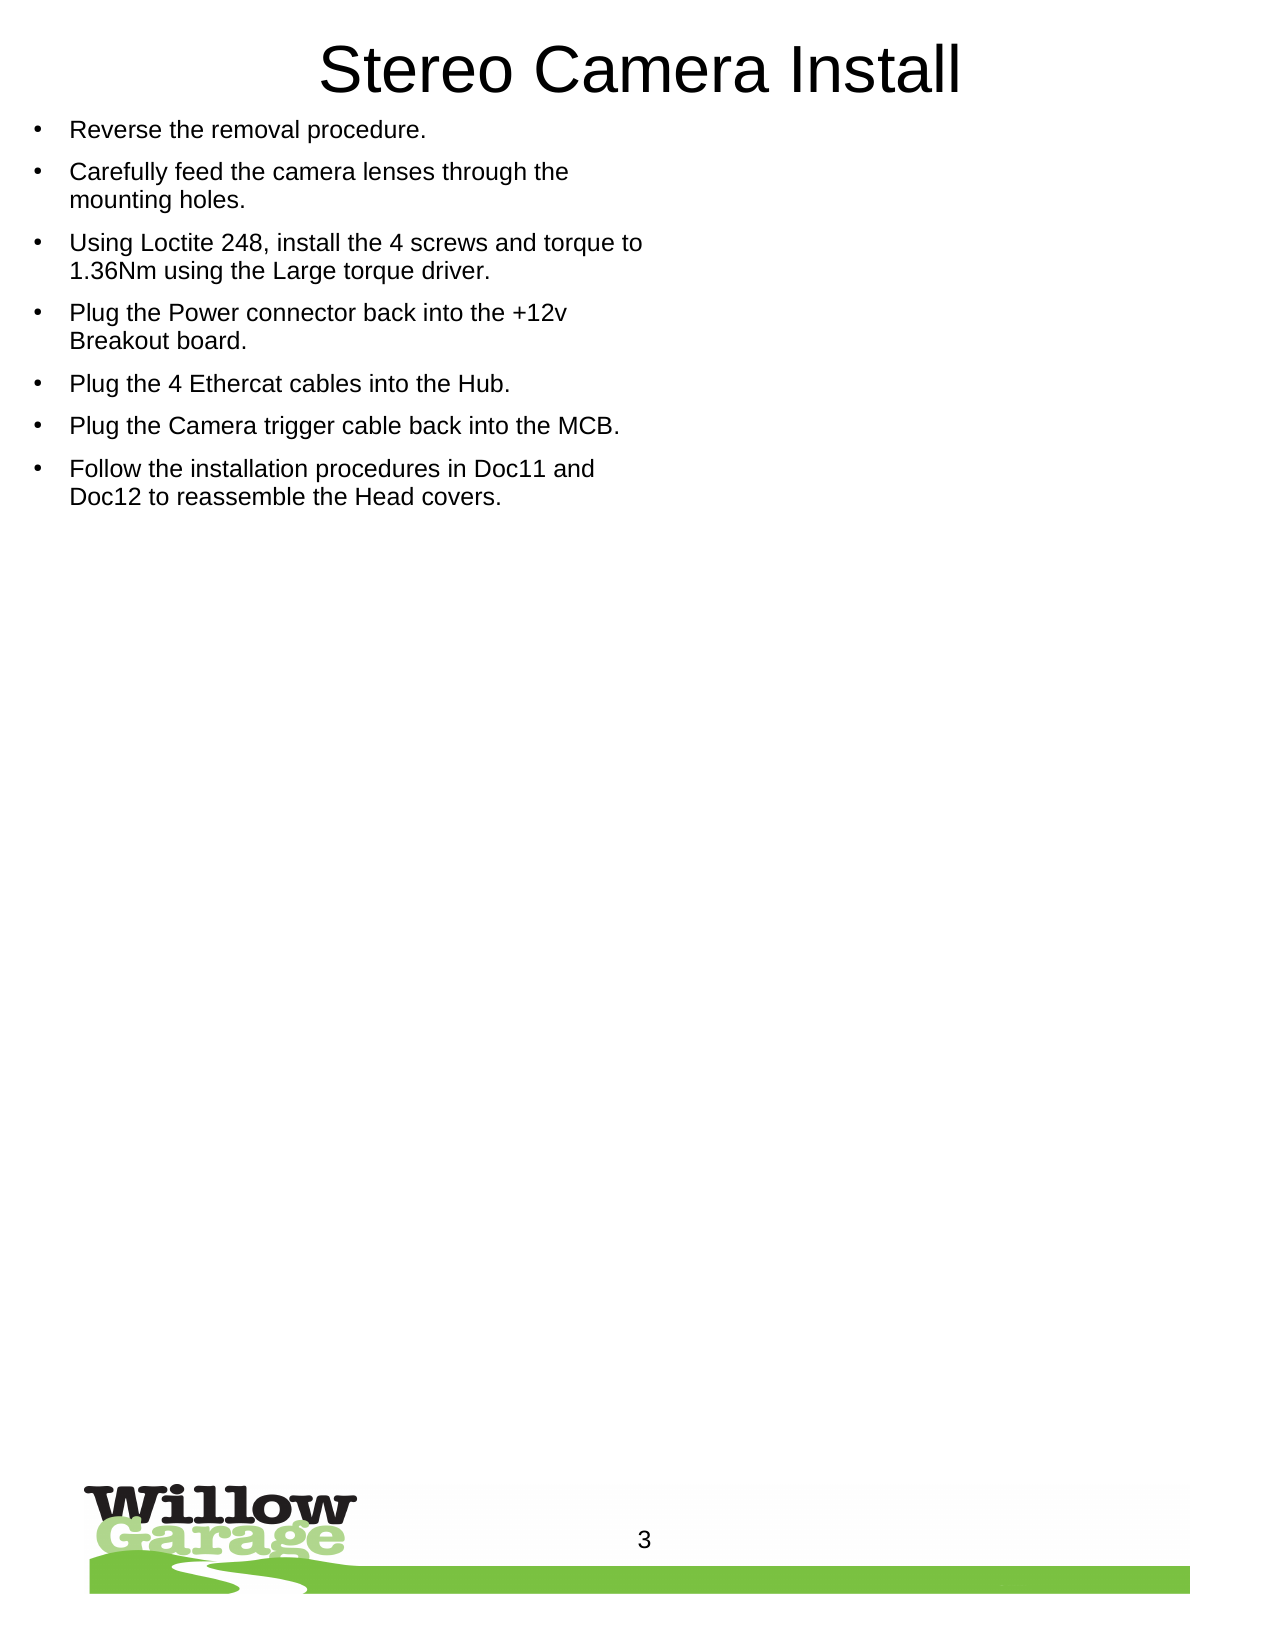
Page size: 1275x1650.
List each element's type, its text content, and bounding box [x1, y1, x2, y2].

title Stereo Camera Install [84, 18, 1190, 121]
picture [84, 1484, 1190, 1594]
list Reverse the removal procedure. Carefully feed the camera lenses through the mounting holes. Using Loctite 248, install the 4 screws and torque to 1.36Nm using the Large torque driver. Plug the Power connector back into the +12v Breakout board. Plug the 4 Ethercat cables into the Hub. Plug the Camera trigger cable back into the MCB. Follow the installation procedures in Doc11 and Doc12 to reassemble the Head covers. [33, 115, 651, 1078]
